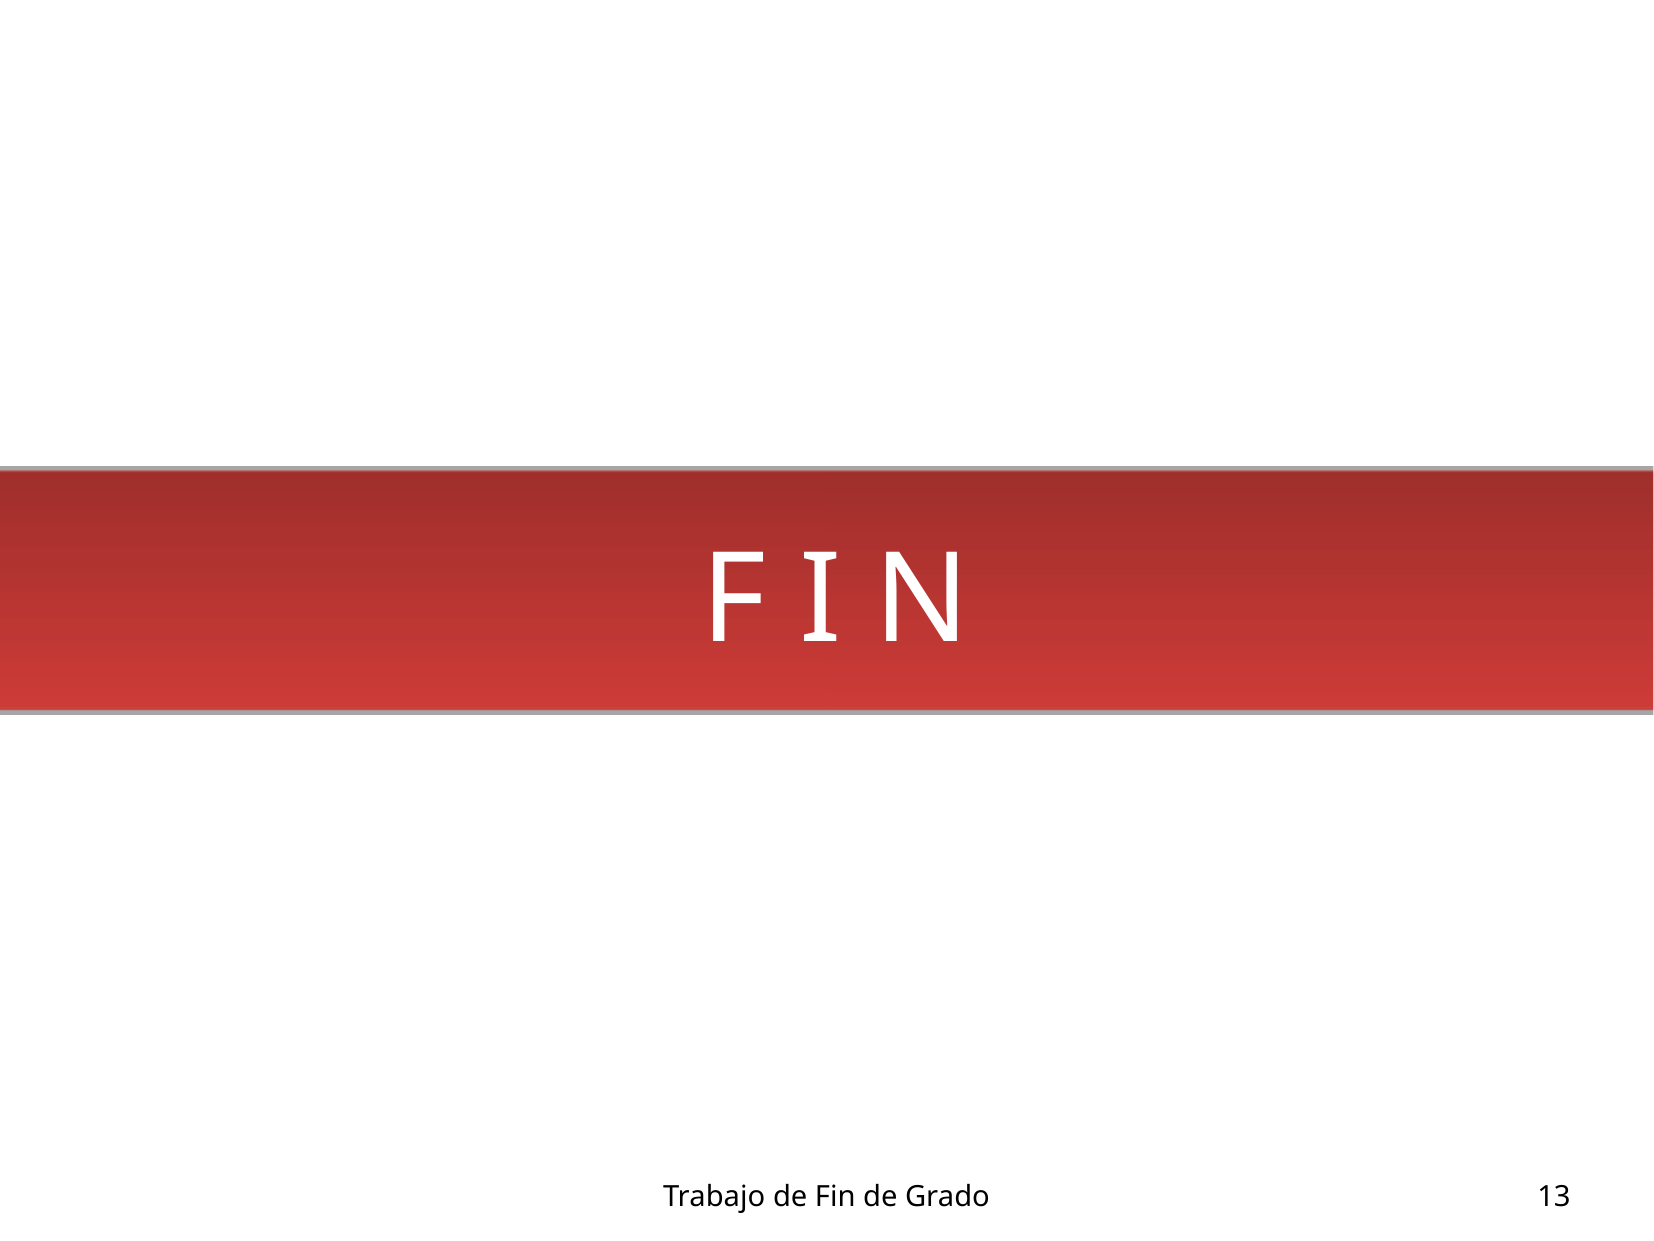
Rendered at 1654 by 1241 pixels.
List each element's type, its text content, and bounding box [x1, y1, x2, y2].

title F I N [76, 489, 1595, 697]
picture [0, 466, 1654, 715]
